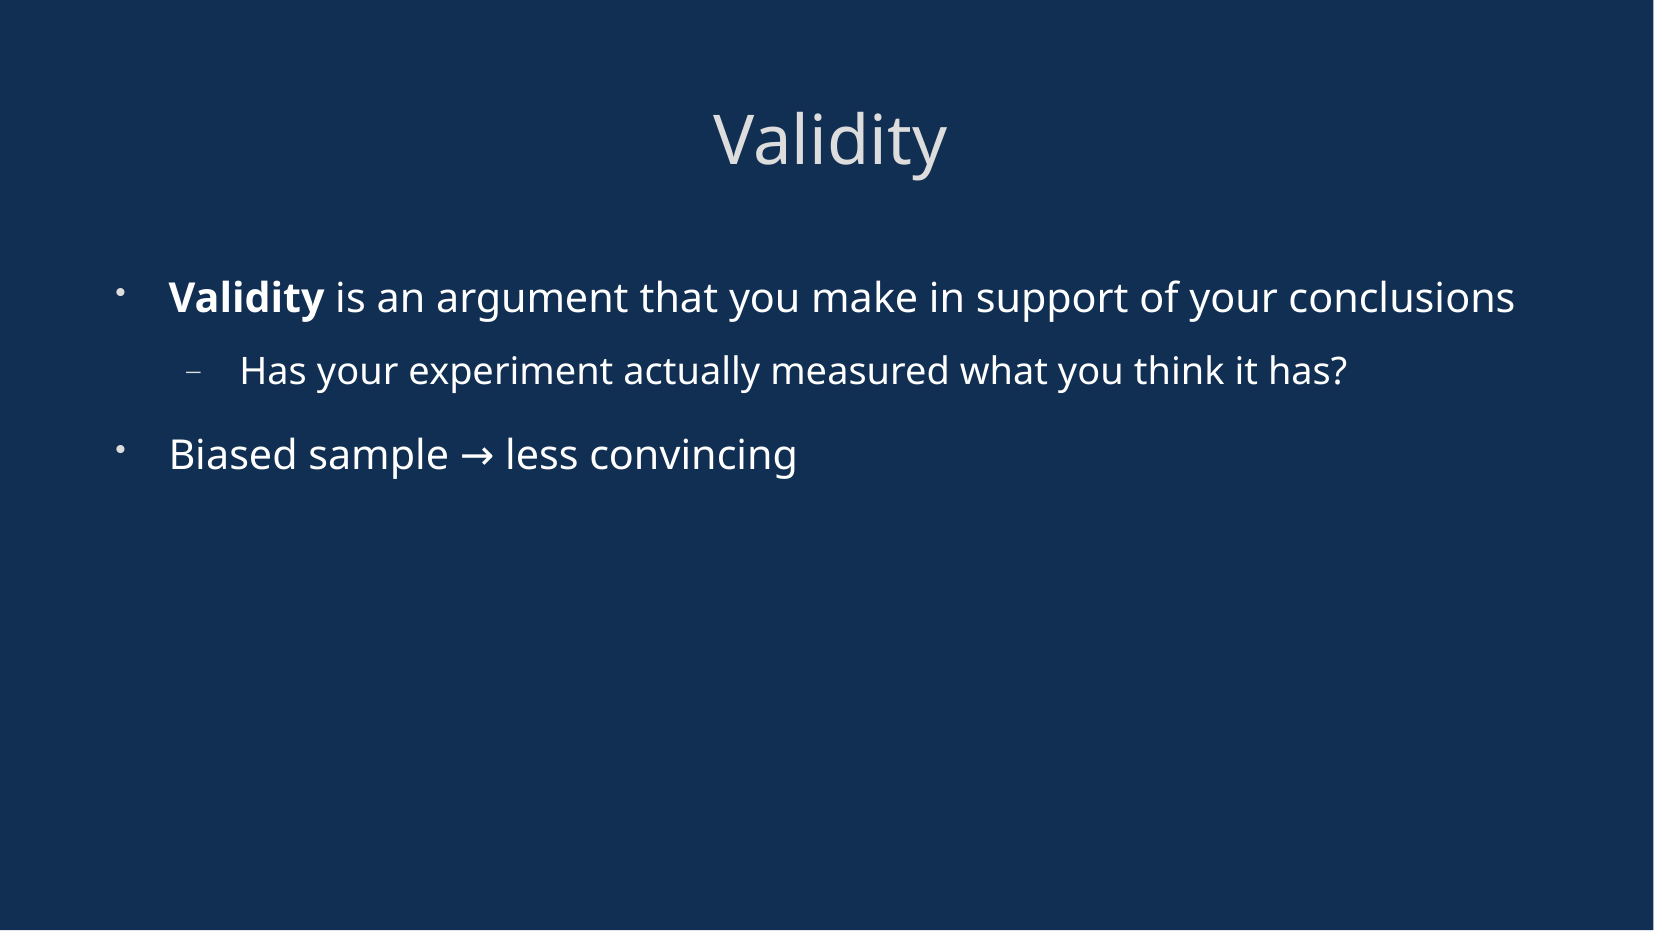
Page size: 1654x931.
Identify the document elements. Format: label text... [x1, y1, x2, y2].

title Validity [97, 56, 1563, 220]
list Validity is an argument that you make in support of your conclusions Has your experiment actually measured what you think it has? Biased sample → less convincing [97, 268, 1563, 806]
